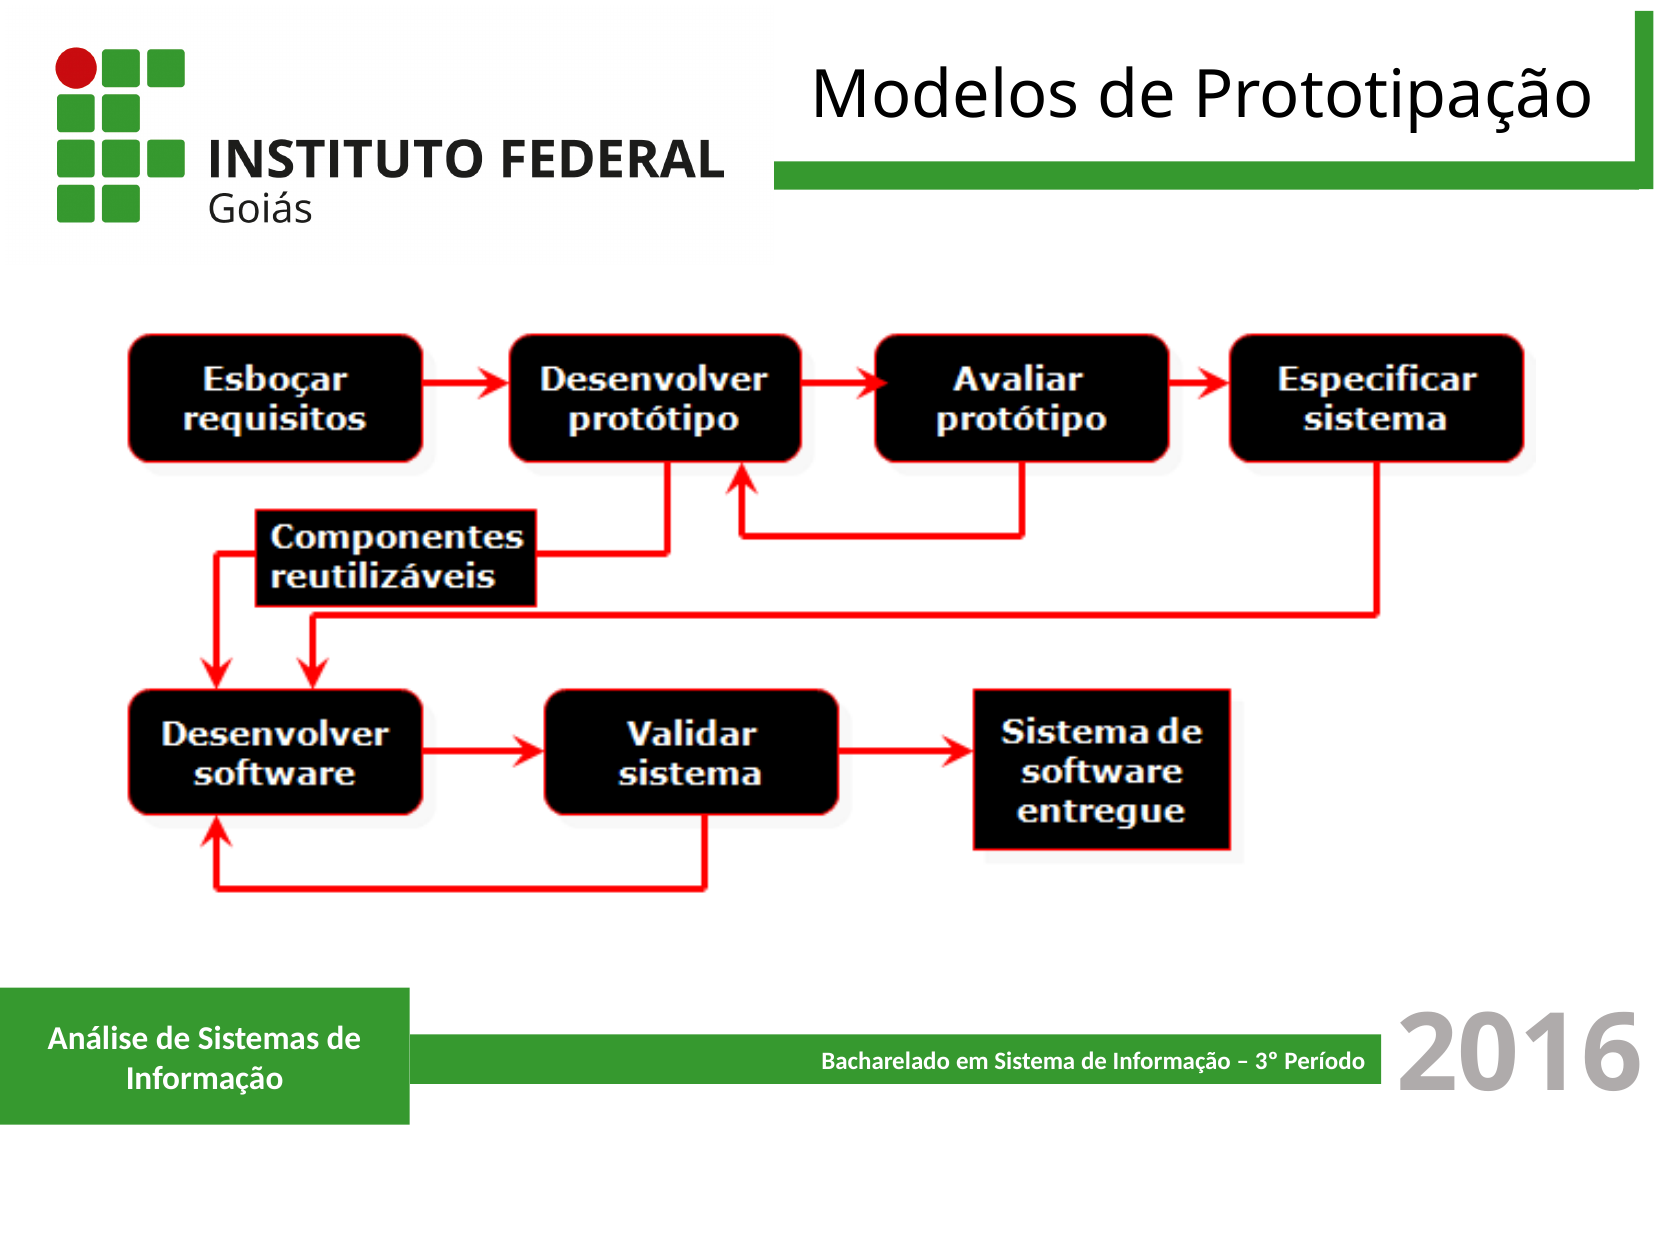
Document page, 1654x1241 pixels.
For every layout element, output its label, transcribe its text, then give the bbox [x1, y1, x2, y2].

text_box Bacharelado em Sistema de Informação – 3º Período [410, 1034, 1382, 1084]
text_box Modelos de Prototipação [860, 42, 1610, 138]
text_box [774, 10, 1654, 190]
text_box Análise de Sistemas de Informação [0, 987, 410, 1125]
text_box 2016 [1381, 975, 1648, 1125]
picture [5, 5, 774, 265]
picture [113, 321, 1536, 906]
